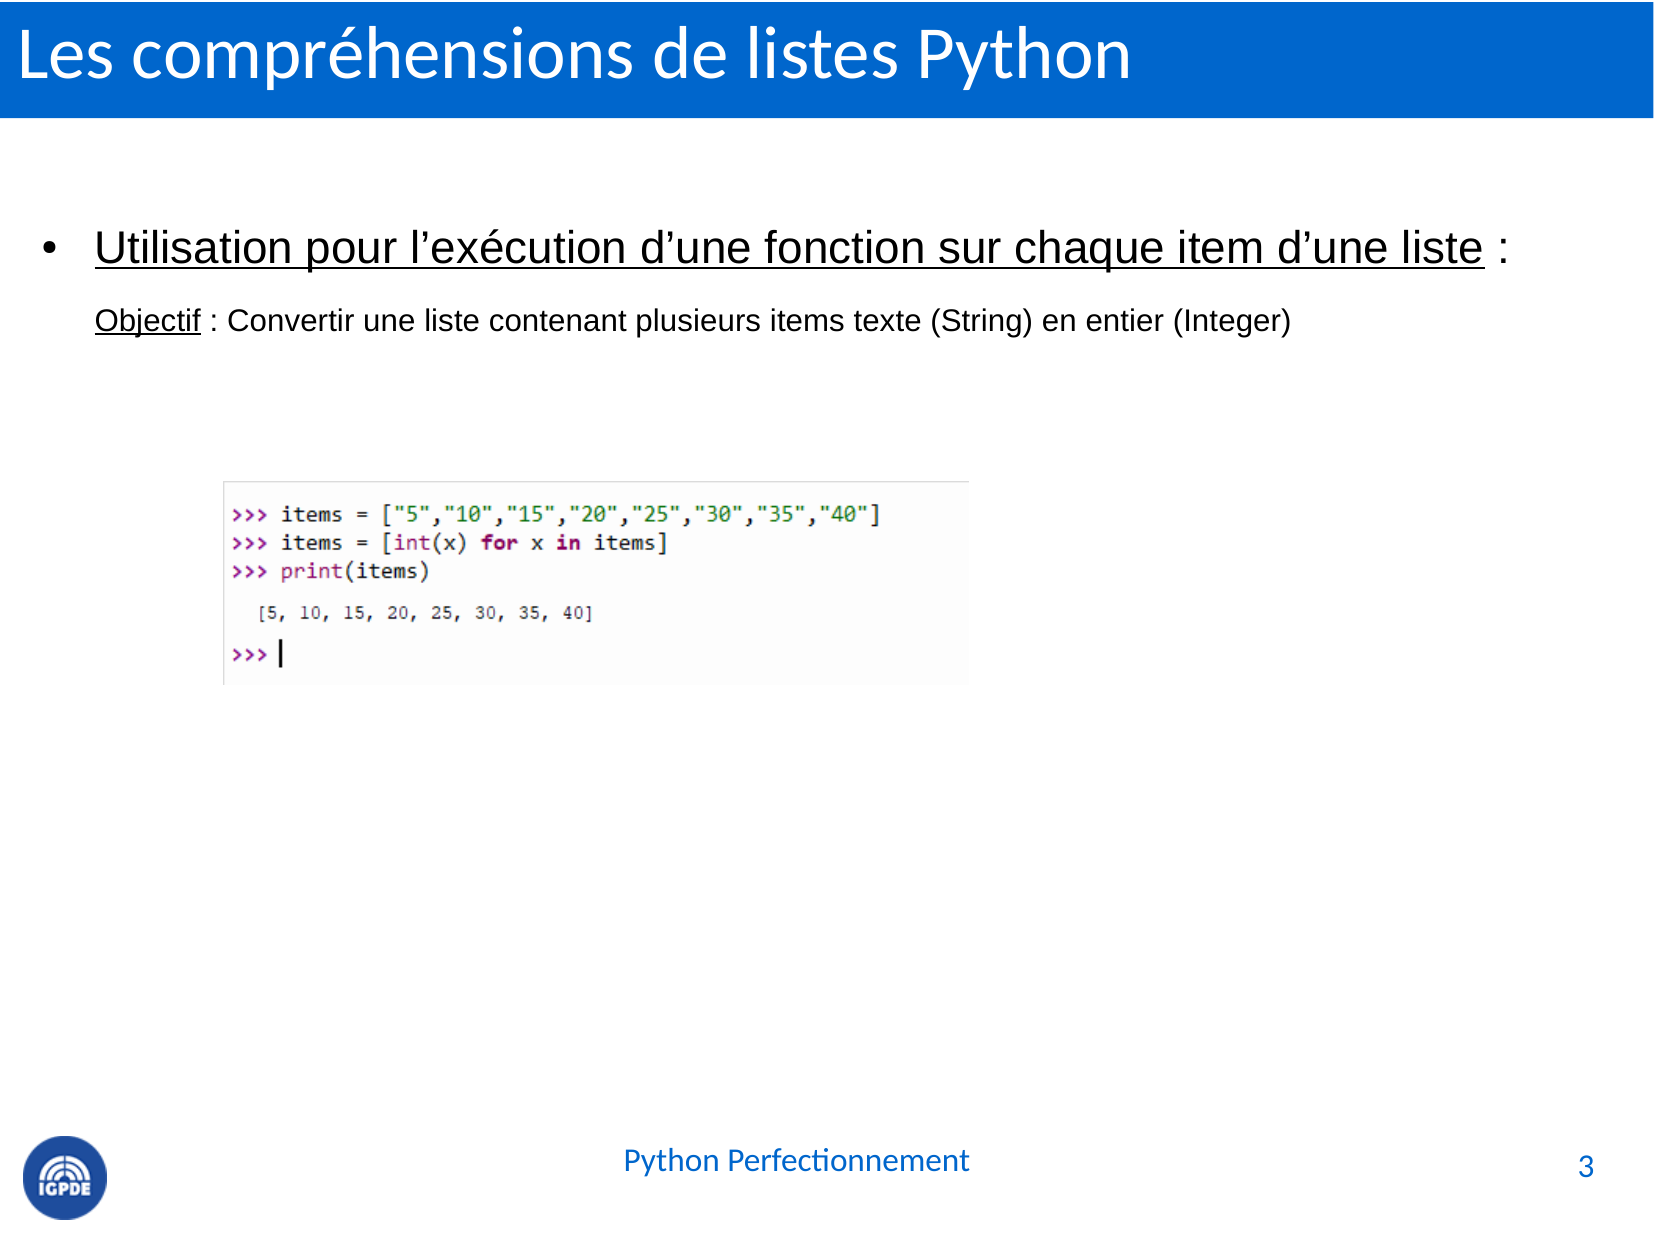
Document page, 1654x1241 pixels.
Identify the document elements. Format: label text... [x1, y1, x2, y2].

list Utilisation pour l’exécution d’une fonction sur chaque item d’une liste : Objectif : Convertir une liste contenant plusieurs items texte (String) en entier (Integer) [23, 141, 1630, 1134]
picture [223, 481, 969, 686]
picture [23, 1136, 107, 1220]
title Les compréhensions de listes Python [0, 2, 1654, 119]
